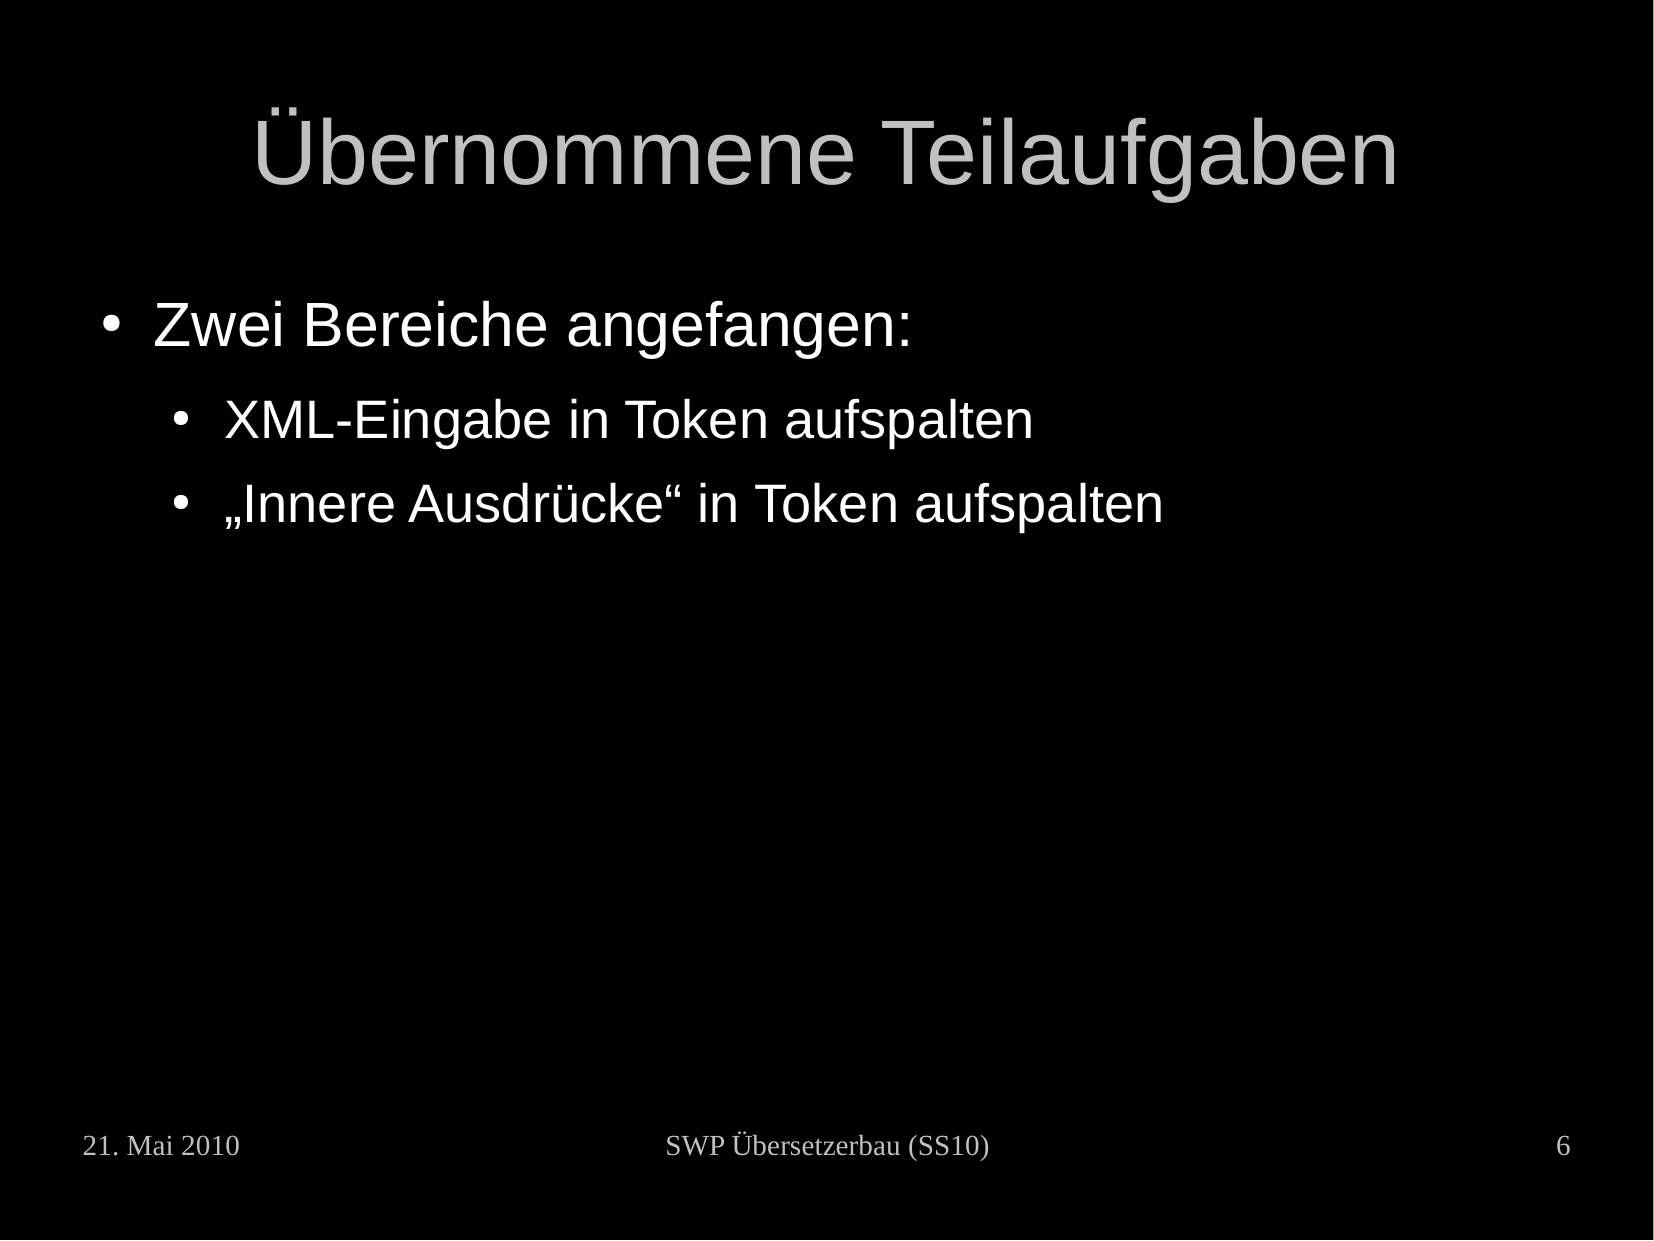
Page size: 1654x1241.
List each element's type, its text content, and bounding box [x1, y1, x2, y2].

title Übernommene Teilaufgaben [82, 49, 1571, 257]
list Zwei Bereiche angefangen: XML-Eingabe in Token aufspalten „Innere Ausdrücke“ in Token aufspalten [82, 290, 1571, 1109]
